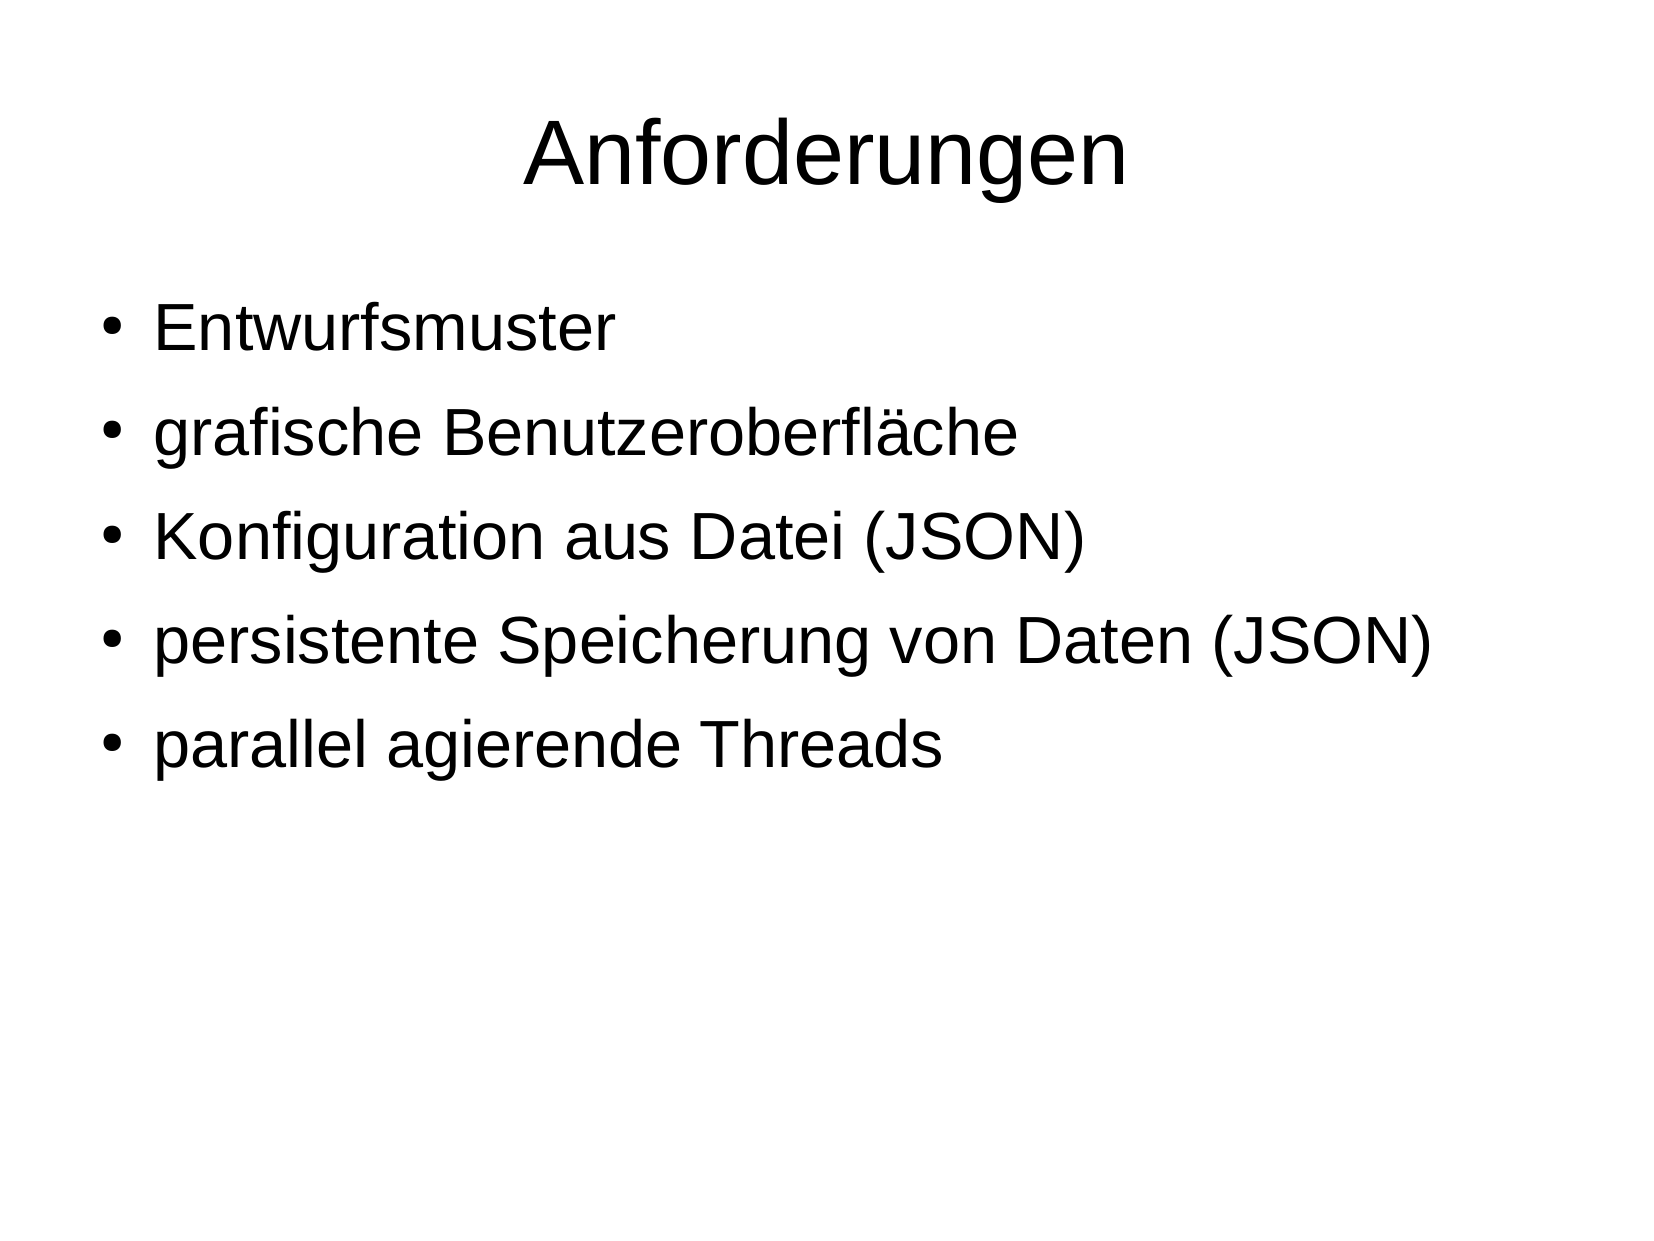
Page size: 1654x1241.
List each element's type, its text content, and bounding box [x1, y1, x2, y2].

list Entwurfsmuster grafische Benutzeroberfläche Konfiguration aus Datei (JSON) persistente Speicherung von Daten (JSON) parallel agierende Threads [82, 290, 1571, 1010]
title Anforderungen [82, 49, 1571, 257]
